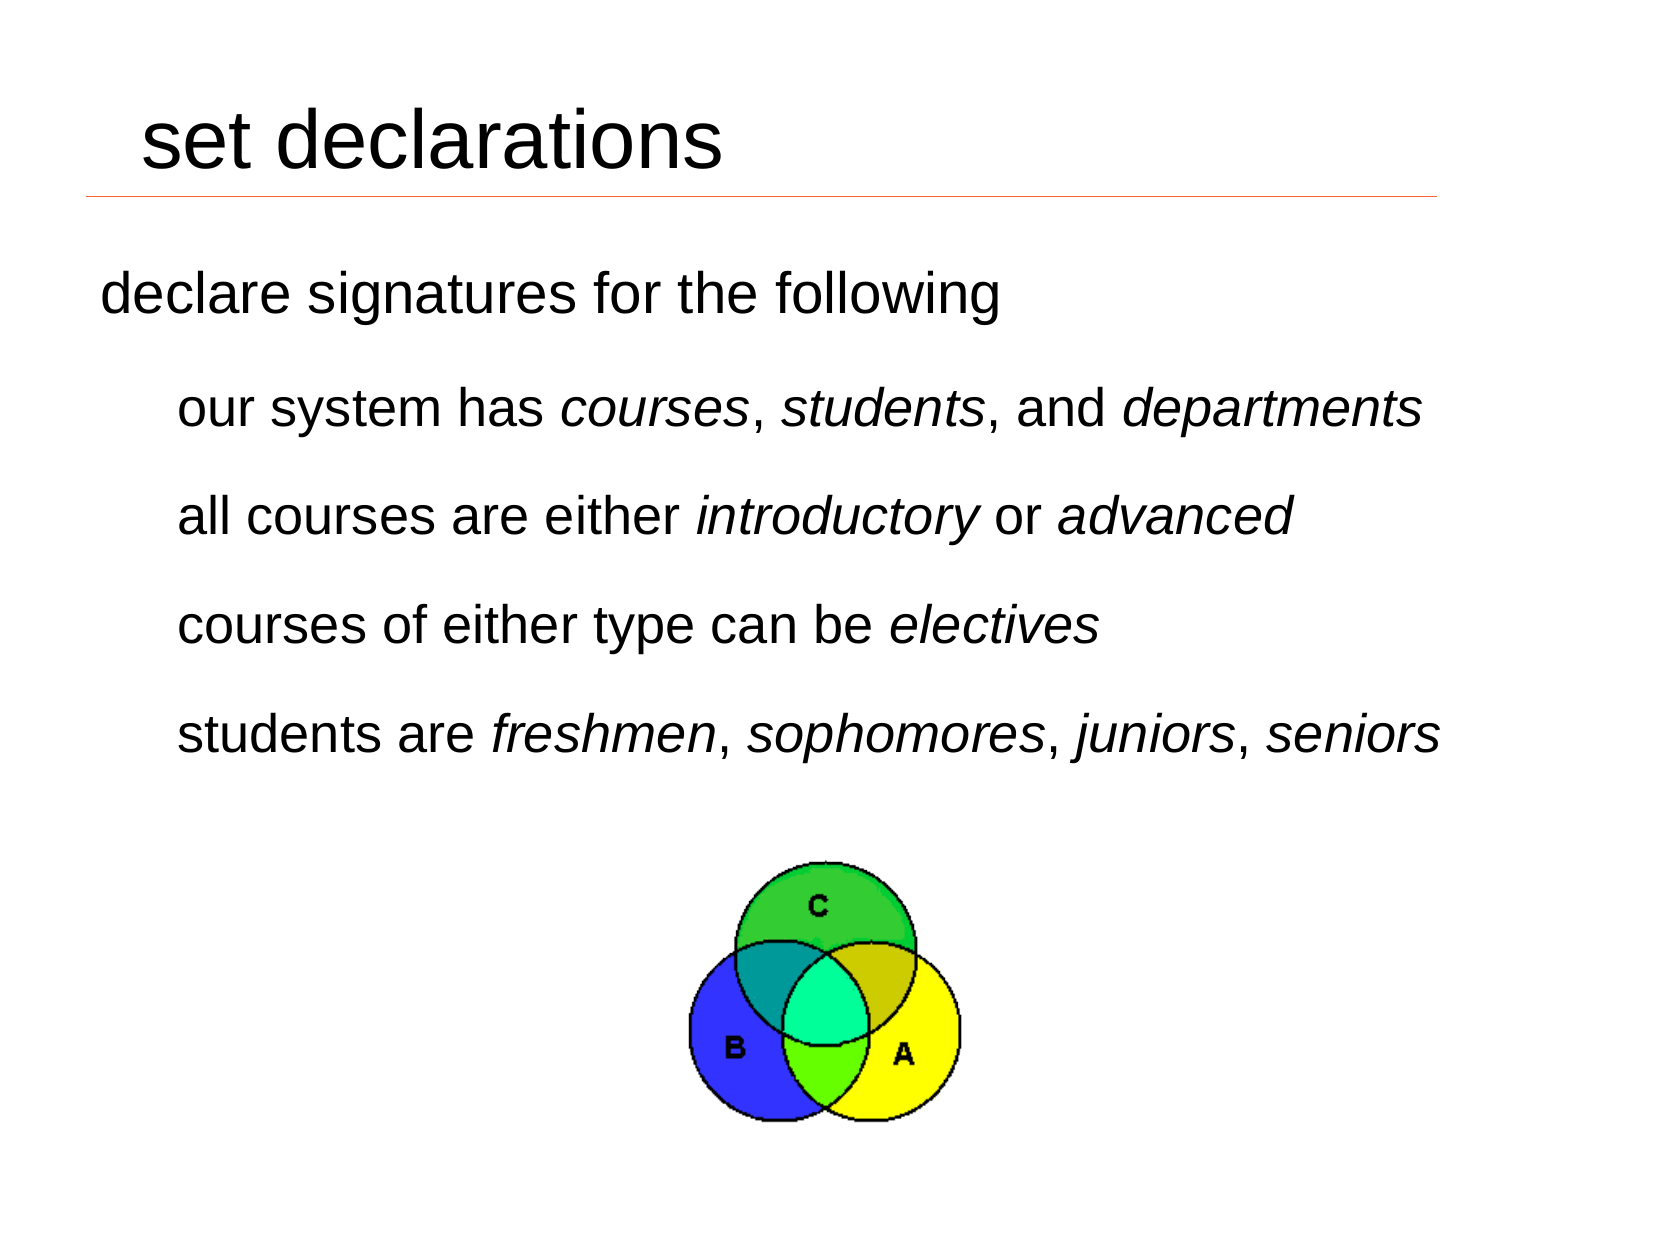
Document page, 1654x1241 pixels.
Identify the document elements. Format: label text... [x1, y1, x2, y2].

list declare signatures for the following our system has courses, students, and departments all courses are either introductory or advanced courses of either type can be electives students are freshmen, sophomores, juniors, seniors [82, 261, 1571, 1120]
picture [671, 844, 983, 1145]
title set declarations [141, 86, 1604, 193]
